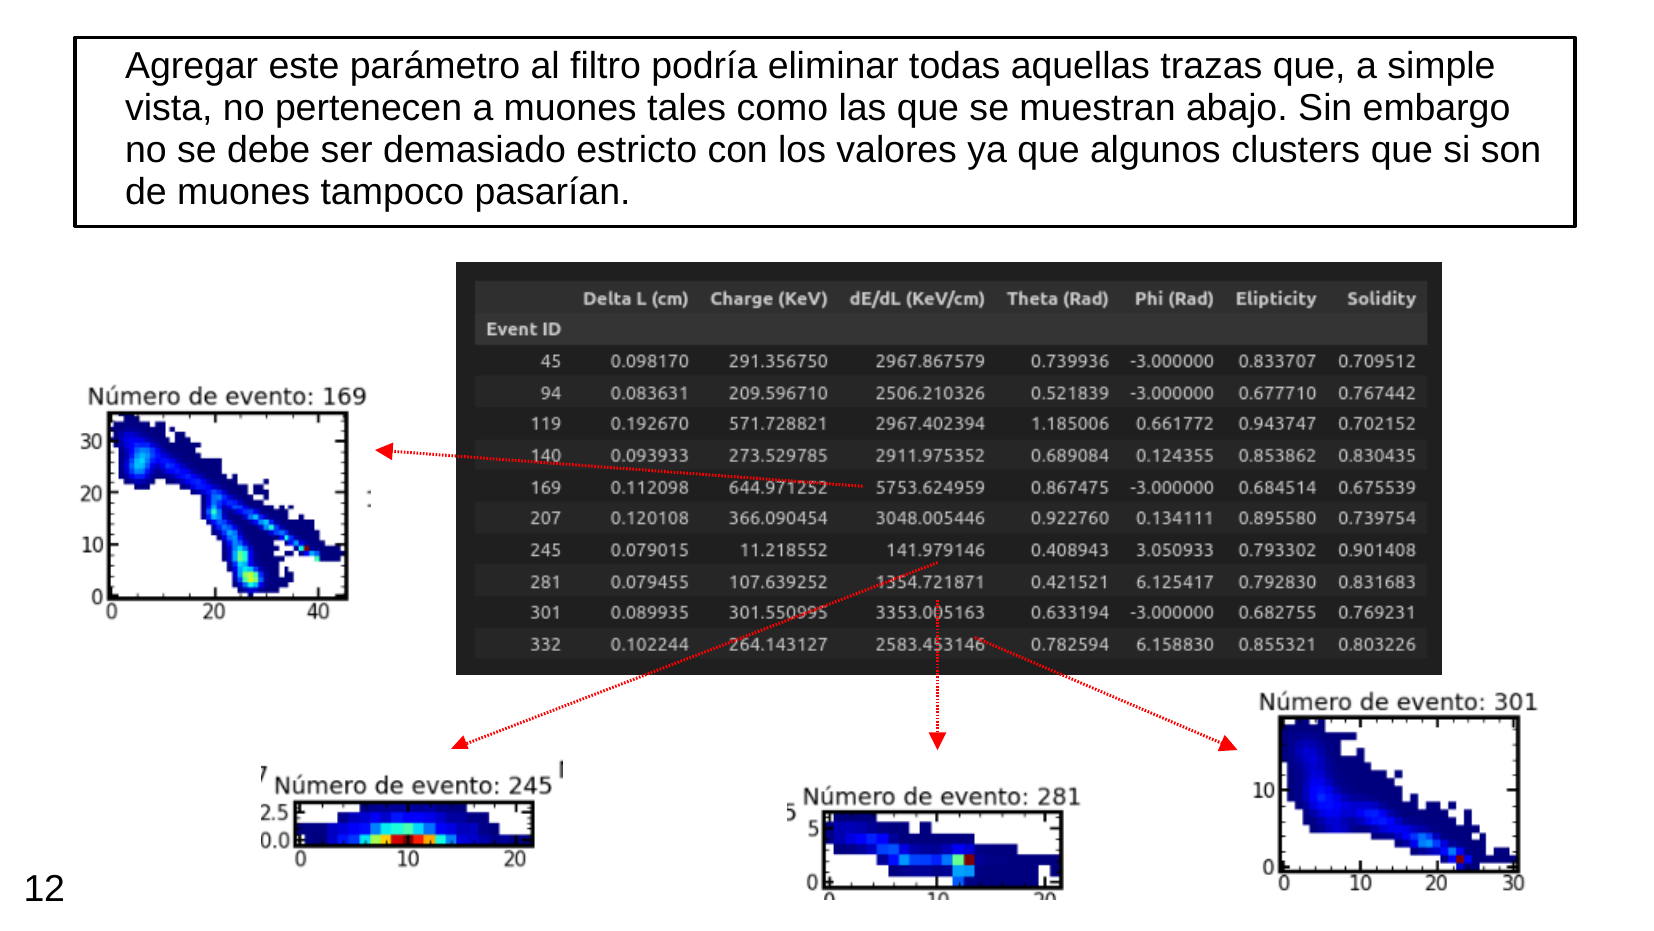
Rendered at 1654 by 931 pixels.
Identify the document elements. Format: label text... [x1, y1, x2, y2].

picture [787, 776, 1089, 901]
picture [261, 749, 563, 874]
picture [456, 262, 1442, 676]
picture [75, 374, 371, 629]
text_box <number> [8, 860, 638, 931]
text_box Agregar este parámetro al filtro podría eliminar todas aquellas trazas que, a simple vista, no pertenecen a muones tales como las que se muestran abajo. Sin embargo no se debe ser demasiado estricto con los valores ya que algunos clusters que si son de muones tampoco pasarían. [75, 37, 1576, 227]
picture [1243, 679, 1538, 901]
